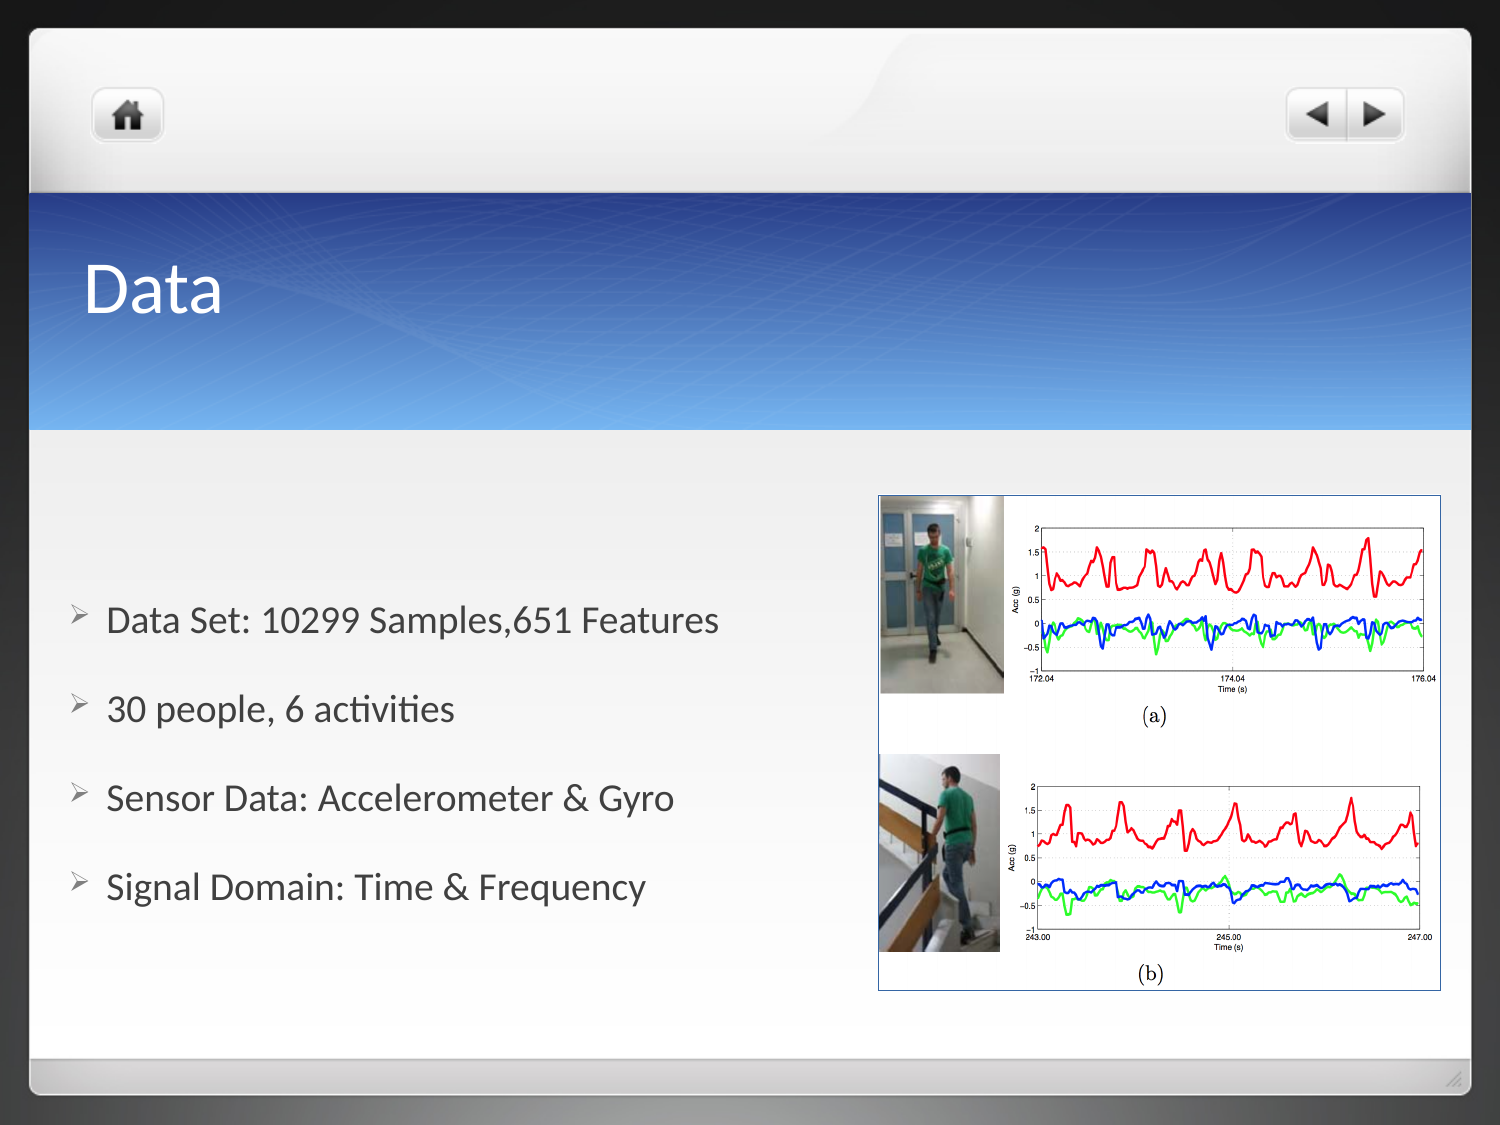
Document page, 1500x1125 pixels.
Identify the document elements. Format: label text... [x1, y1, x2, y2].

text_box Data Set: 10299 Samples,651 Features 30 people, 6 activities Sensor Data: Accelerometer & Gyro Signal Domain: Time & Frequency [53, 586, 843, 929]
picture [0, 0, 1500, 1125]
title Data [68, 238, 1432, 427]
